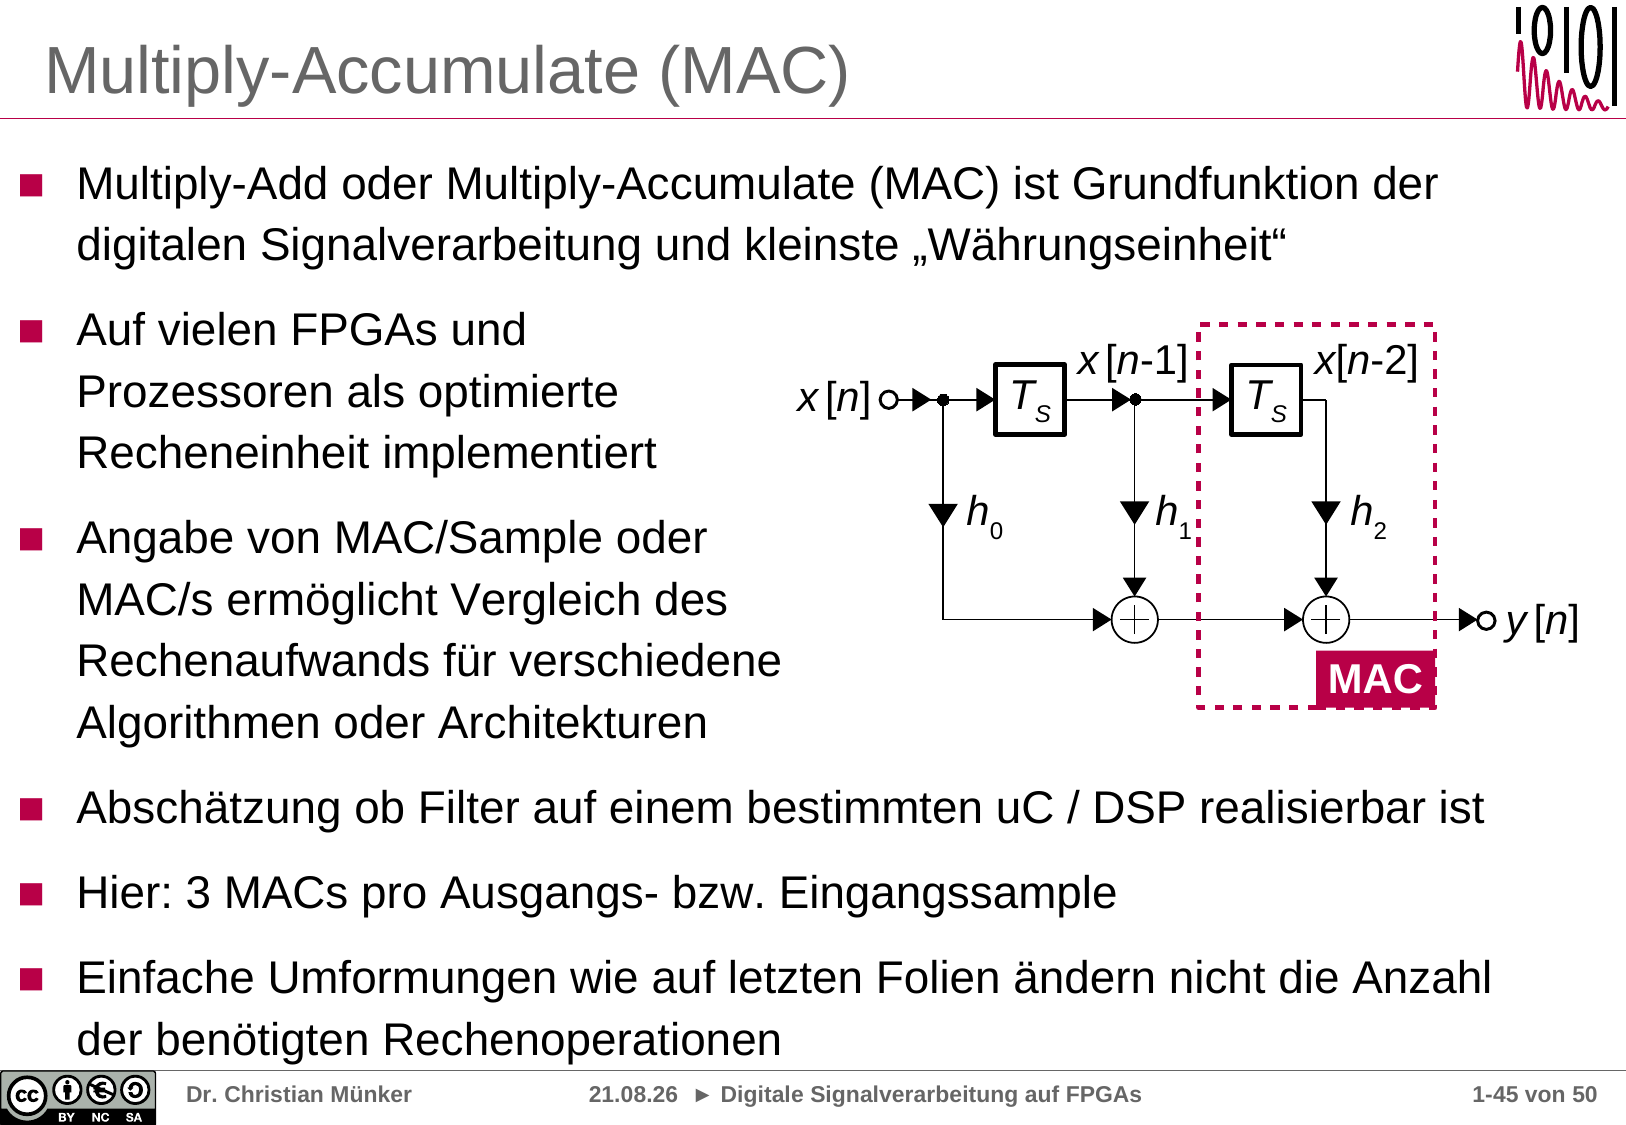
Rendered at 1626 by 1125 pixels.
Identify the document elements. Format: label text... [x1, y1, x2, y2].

text_box x [n] [797, 374, 874, 432]
text_box h1 [1132, 485, 1216, 548]
text_box x [n-1] [1077, 336, 1191, 394]
text_box h2 [1327, 485, 1411, 548]
text_box x[n-2] [1314, 336, 1428, 394]
picture [1512, 0, 1624, 114]
title Multiply-Accumulate (MAC) [44, 10, 1299, 137]
text_box y [n] [1505, 596, 1589, 654]
text_box TS [995, 364, 1065, 435]
text_box [1130, 394, 1142, 406]
text_box [1111, 596, 1158, 643]
text_box TS [1231, 364, 1302, 435]
list Multiply-Add oder Multiply-Accumulate (MAC) ist Grundfunktion der digitalen Signalverarbeitung und kleinste „Währungseinheit“ Auf vielen FPGAs und Prozessoren als optimierte Recheneinheit implementiert Angabe von MAC/Sample oder MAC/s ermöglicht Vergleich des Rechenaufwands für verschiedene Algorithmen oder Architekturen Abschätzung ob Filter auf einem bestimmten uC / DSP realisierbar ist Hier: 3 MACs pro Ausgangs- bzw. Eingangssample Einfache Umformungen wie auf letzten Folien ändern nicht die Anzahl der benötigten Rechenoperationen [17, 147, 1554, 1051]
text_box [937, 394, 950, 406]
text_box h0 [943, 485, 1027, 548]
text_box [1302, 596, 1350, 643]
text_box [1477, 612, 1496, 630]
text_box [880, 391, 898, 409]
text_box MAC [1316, 650, 1436, 708]
